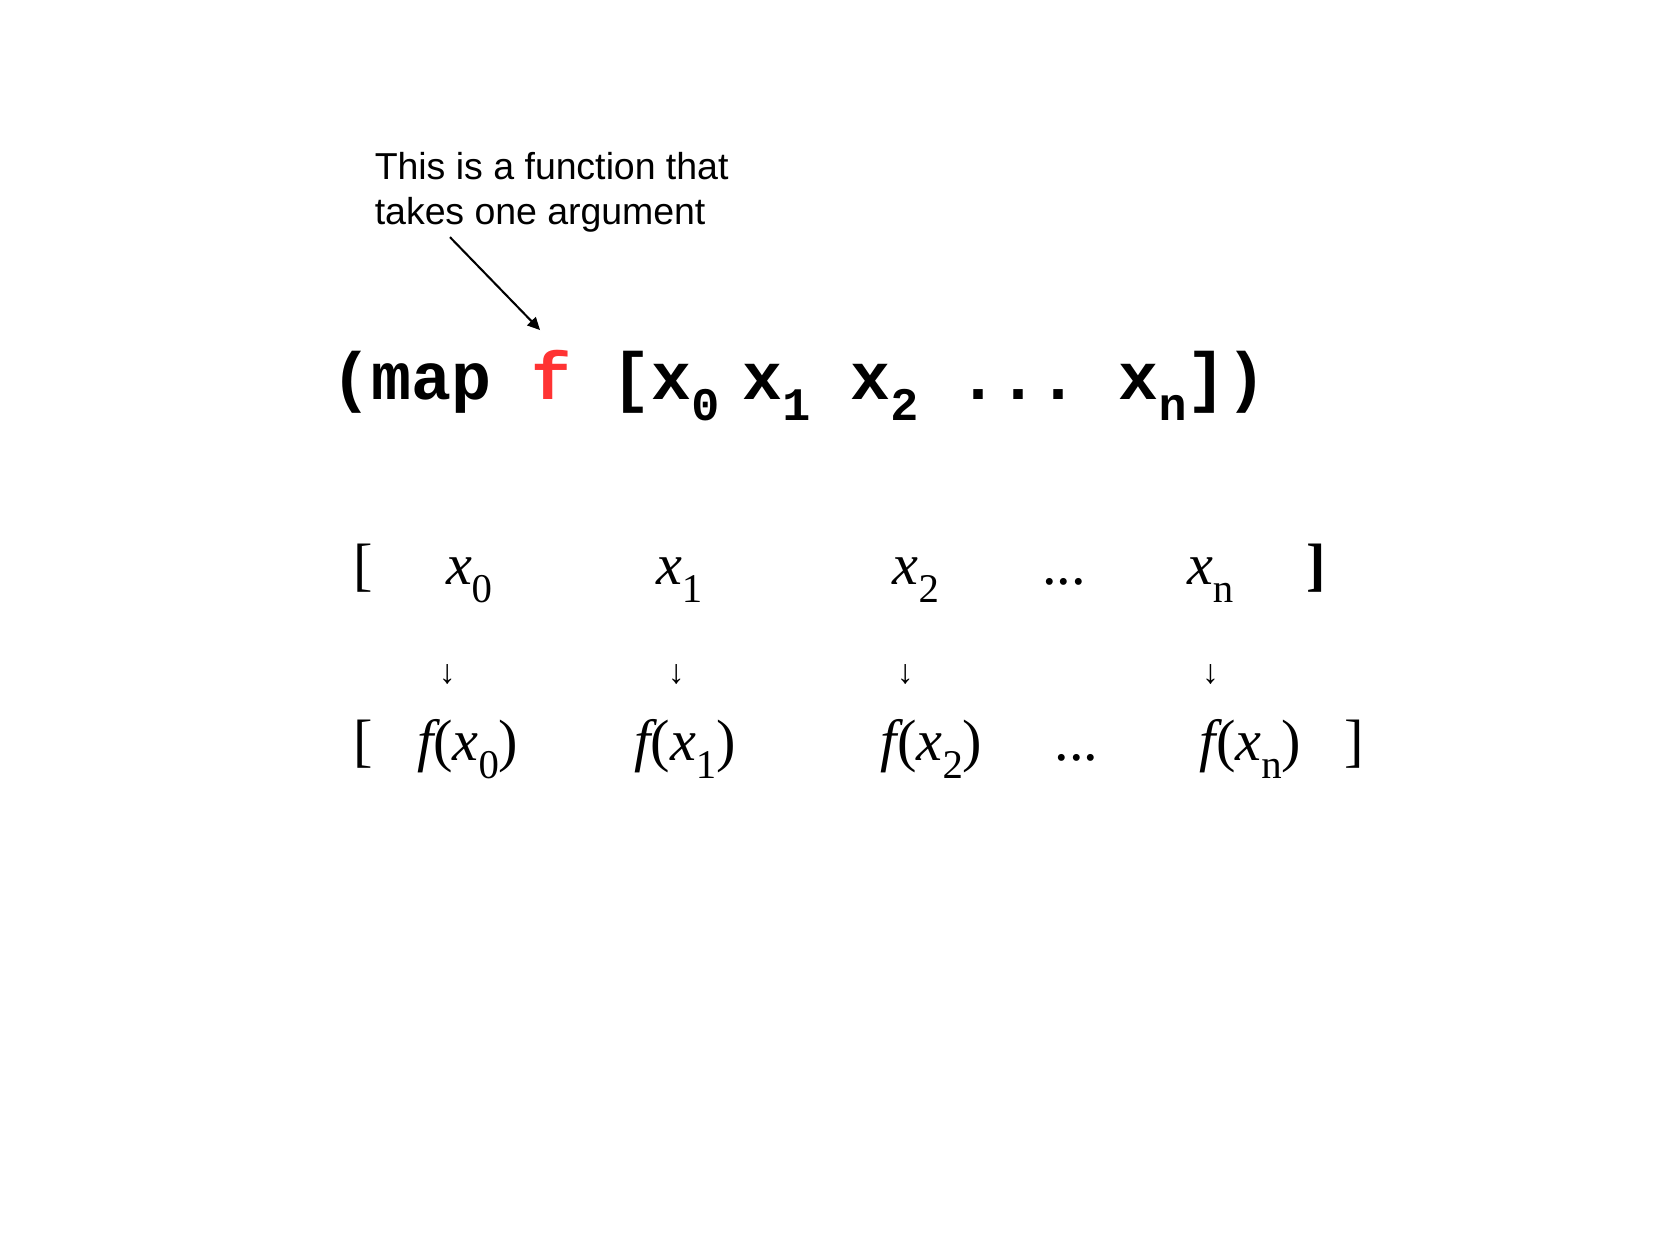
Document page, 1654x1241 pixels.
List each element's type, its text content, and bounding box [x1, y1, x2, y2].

text_box (map f [x0 x1 x2 ... xn]) [316, 312, 1337, 413]
text_box This is a function that takes one argument [360, 134, 765, 234]
text_box [ x0 x1 x2 ... xn ] ↓ ↓ ↓ ↓ [ f(x0) f(x1) f(x2) ... f(xn) ] [339, 507, 1464, 808]
